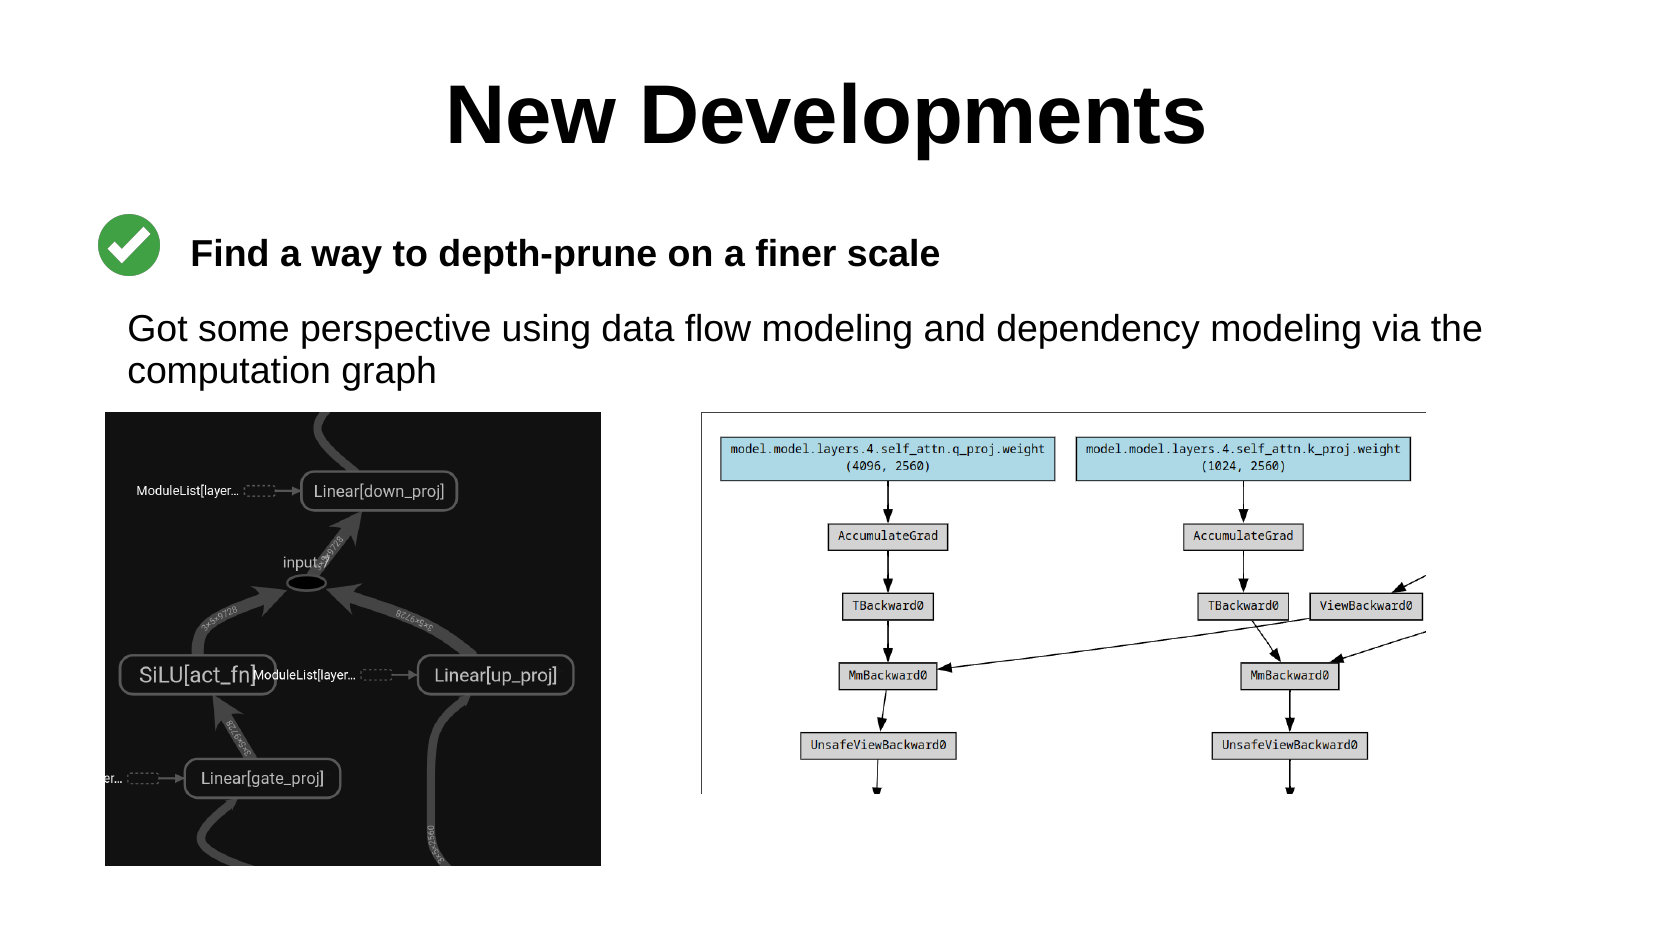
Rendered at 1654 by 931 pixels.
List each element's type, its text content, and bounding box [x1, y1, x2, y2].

text_box Find a way to depth-prune on a finer scale [175, 225, 1051, 300]
text_box Got some perspective using data flow modeling and dependency modeling via the computation graph [112, 300, 1501, 390]
title New Developments [82, 37, 1571, 193]
picture [701, 412, 1426, 794]
picture [96, 212, 162, 278]
picture [105, 412, 601, 866]
